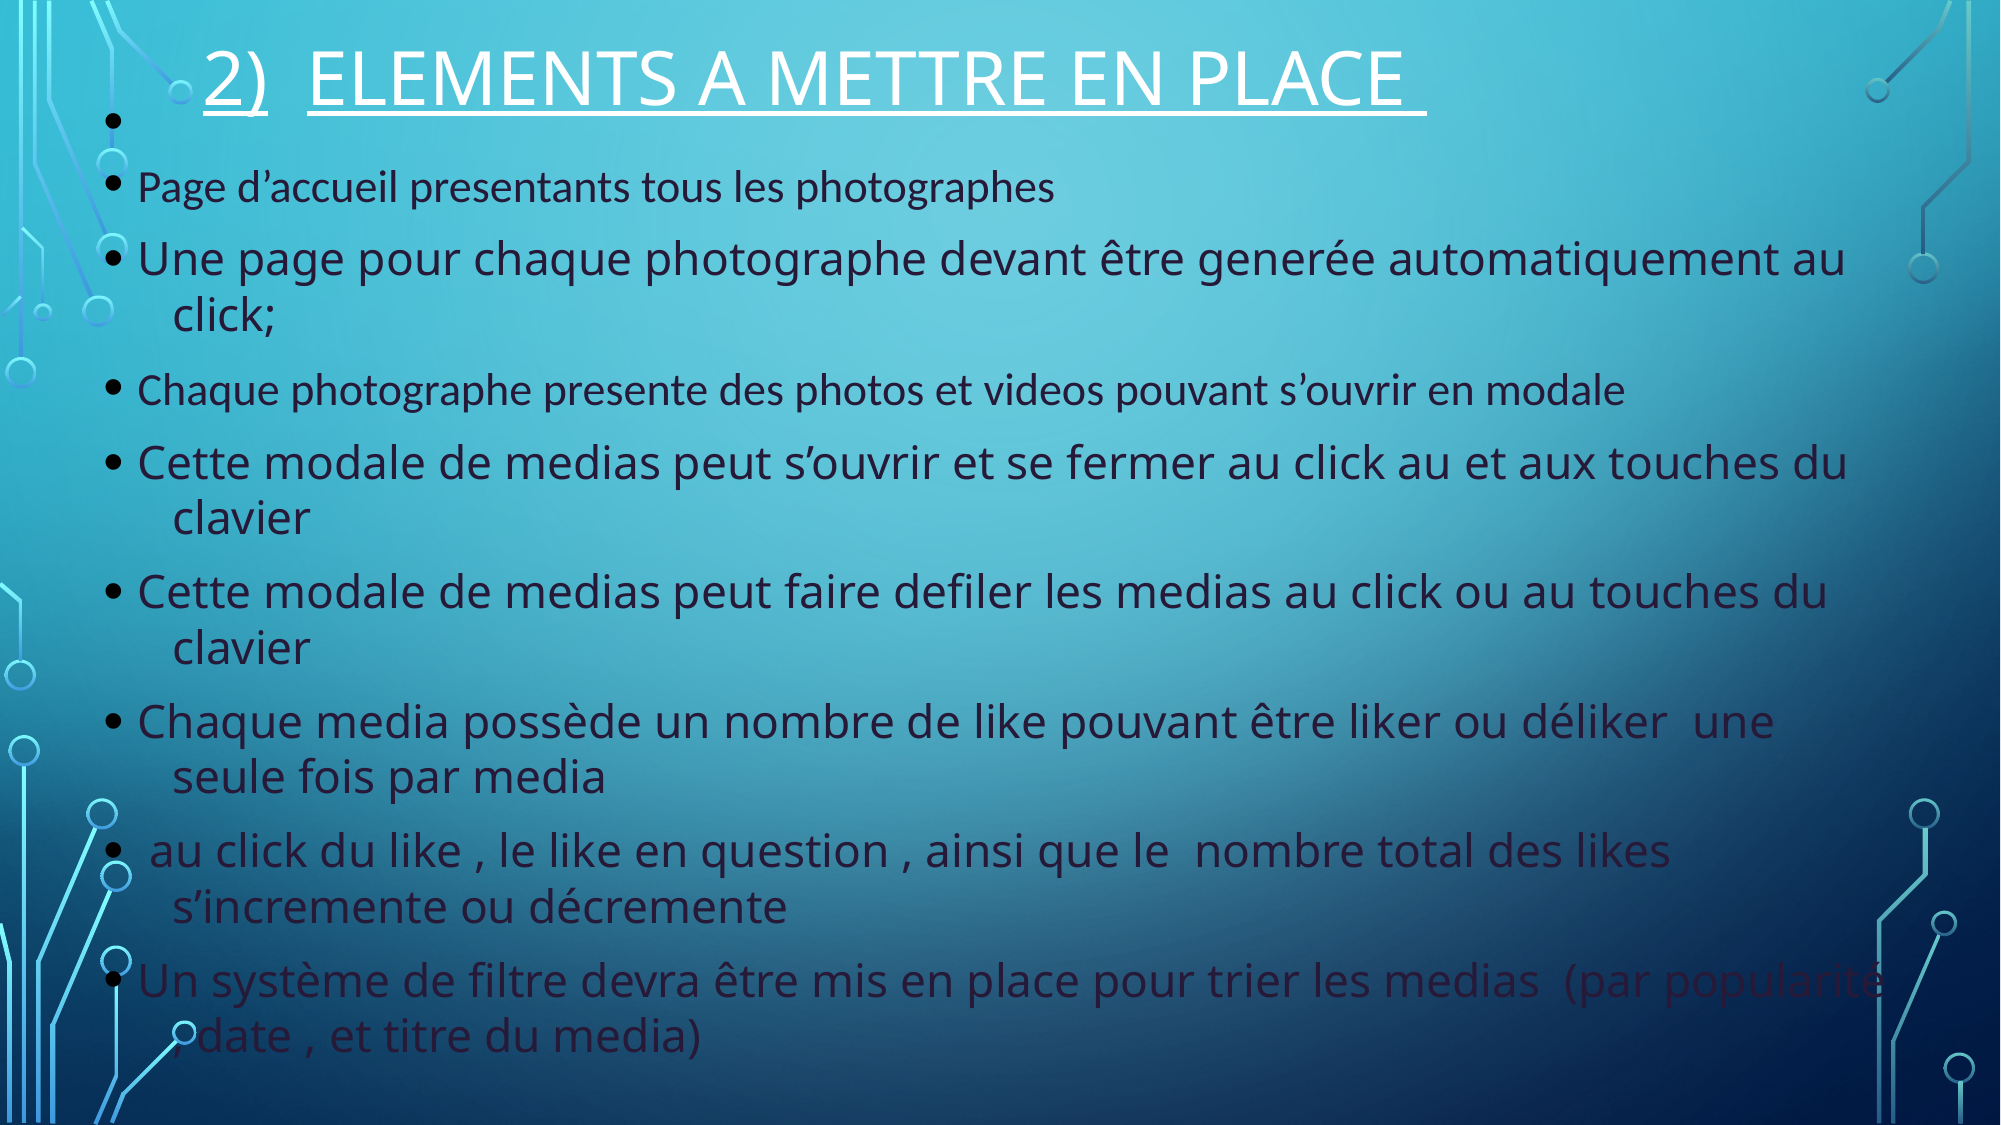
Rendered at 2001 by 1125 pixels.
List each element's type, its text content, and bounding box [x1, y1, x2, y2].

title 2) ELEMENTS A METTRE EN PLACE [187, 0, 1813, 81]
list Page d’accueil presentants tous les photographes Une page pour chaque photographe devant être generée automatiquement au click; Chaque photographe presente des photos et videos pouvant s’ouvrir en modale Cette modale de medias peut s’ouvrir et se fermer au click au et aux touches du clavier Cette modale de medias peut faire defiler les medias au click ou au touches du clavier Chaque media possède un nombre de like pouvant être liker ou déliker une seule fois par media au click du like , le like en question , ainsi que le nombre total des likes s’incremente ou décremente Un système de filtre devra être mis en place pour trier les medias (par popularité , date , et titre du media) [88, 81, 1912, 1079]
